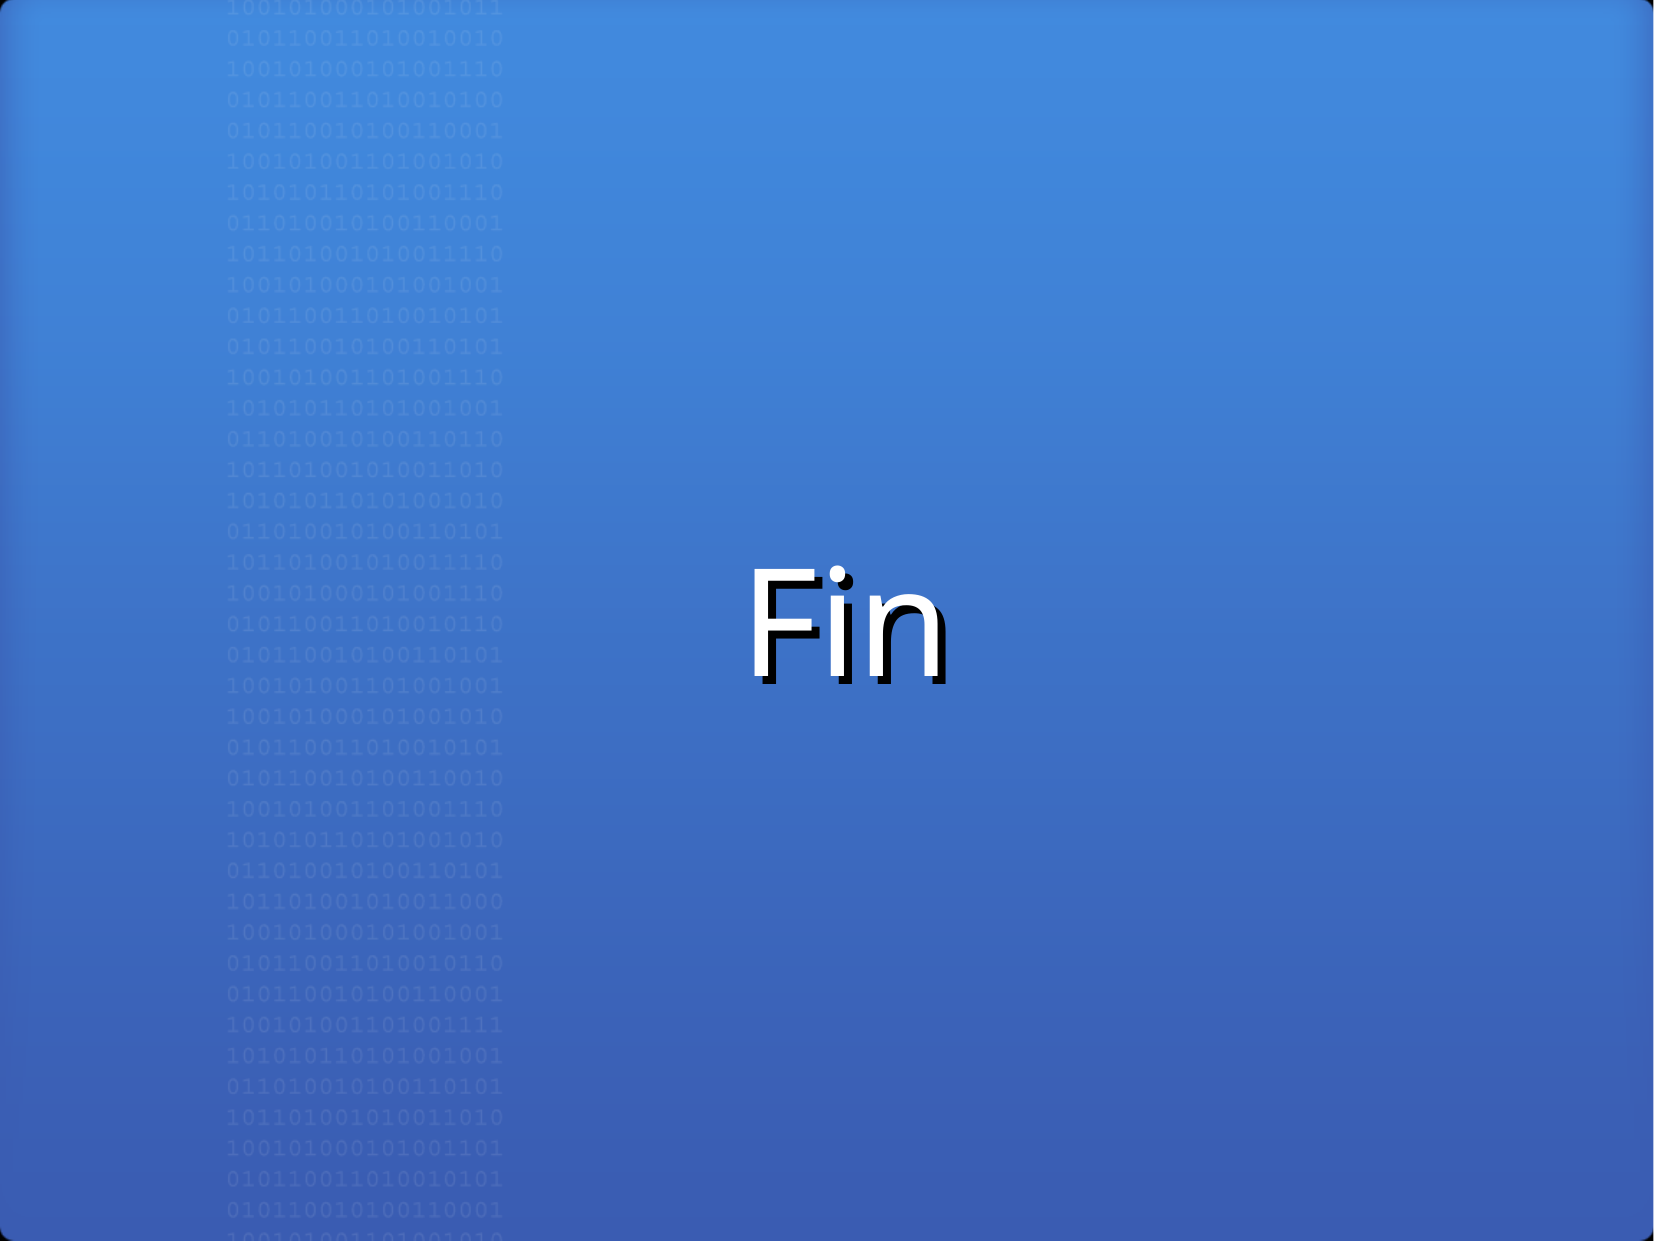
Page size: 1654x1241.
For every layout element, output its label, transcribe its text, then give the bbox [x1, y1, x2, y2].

subtitle Fin [121, 118, 1534, 1119]
picture [0, 0, 1654, 1241]
